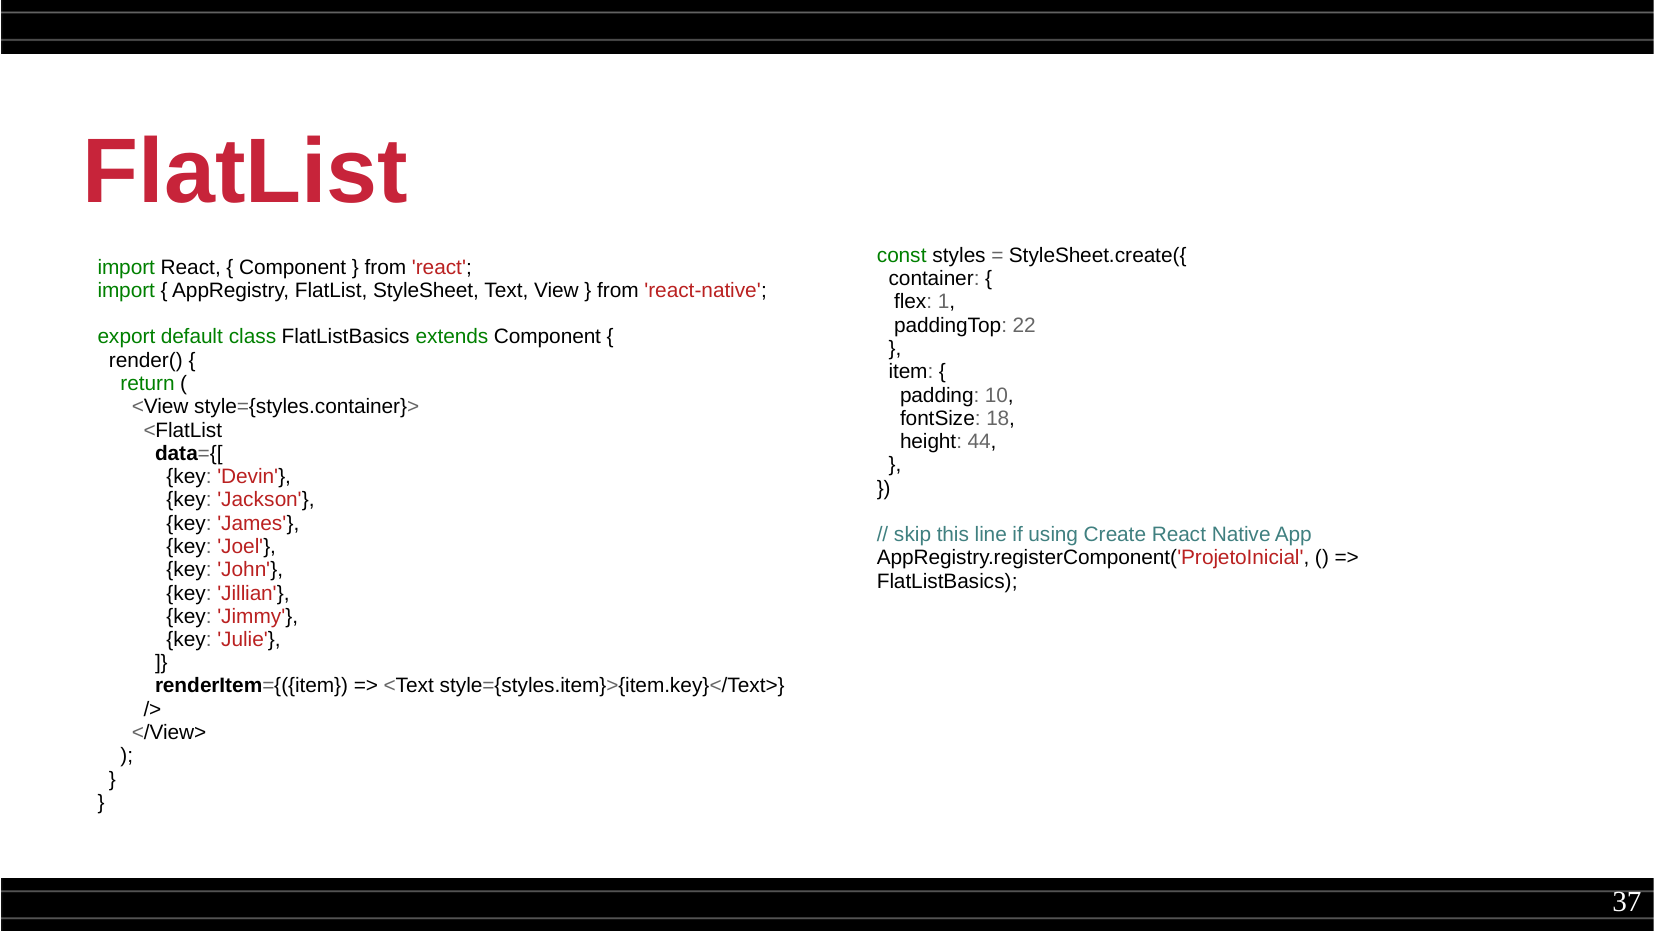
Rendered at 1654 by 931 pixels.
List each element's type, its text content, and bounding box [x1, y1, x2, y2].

text_box const styles = StyleSheet.create({ container: { flex: 1, paddingTop: 22 }, item: { padding: 10, fontSize: 18, height: 44, }, }) // skip this line if using Create React Native App AppRegistry.registerComponent('ProjetoInicial', () => FlatListBasics); [862, 236, 1512, 624]
title FlatList [82, 92, 1571, 249]
text_box import React, { Component } from 'react'; import { AppRegistry, FlatList, StyleSheet, Text, View } from 'react-native'; export default class FlatListBasics extends Component { render() { return ( <View style={styles.container}> <FlatList data={[ {key: 'Devin'}, {key: 'Jackson'}, {key: 'James'}, {key: 'Joel'}, {key: 'John'}, {key: 'Jillian'}, {key: 'Jimmy'}, {key: 'Julie'}, ]} renderItem={({item}) => <Text style={styles.item}>{item.key}</Text>} /> </View> ); } } [82, 248, 839, 822]
picture [1, 0, 1654, 54]
picture [1, 878, 1654, 931]
